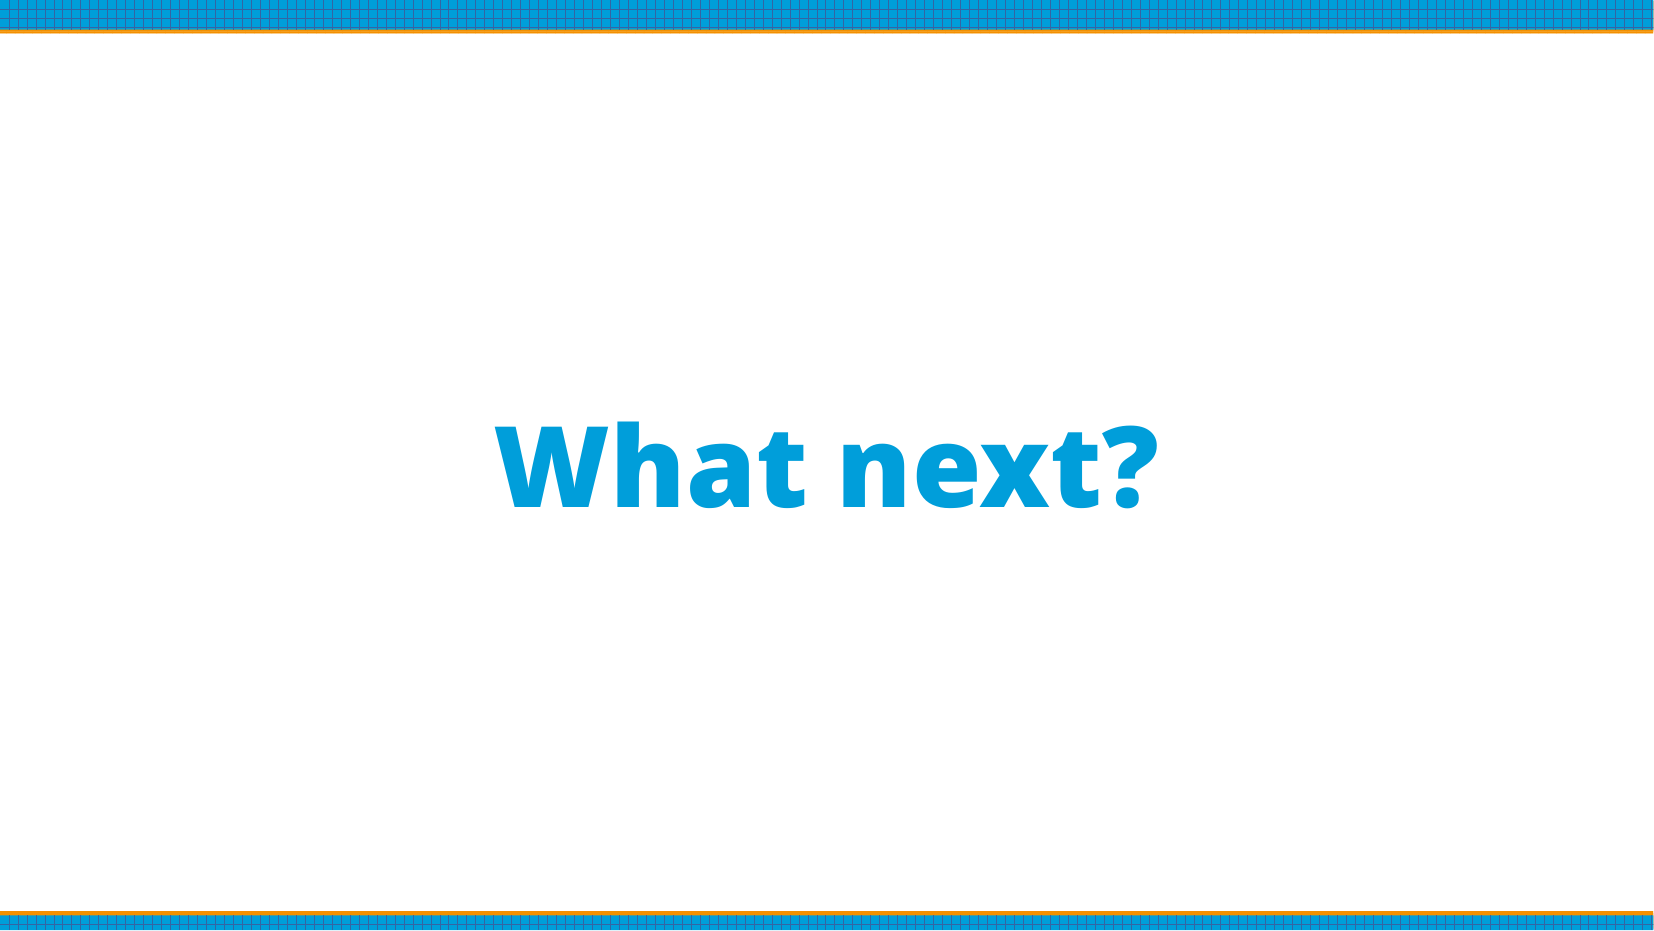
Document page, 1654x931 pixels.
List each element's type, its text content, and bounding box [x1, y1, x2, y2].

subtitle What next? [82, 103, 1571, 824]
